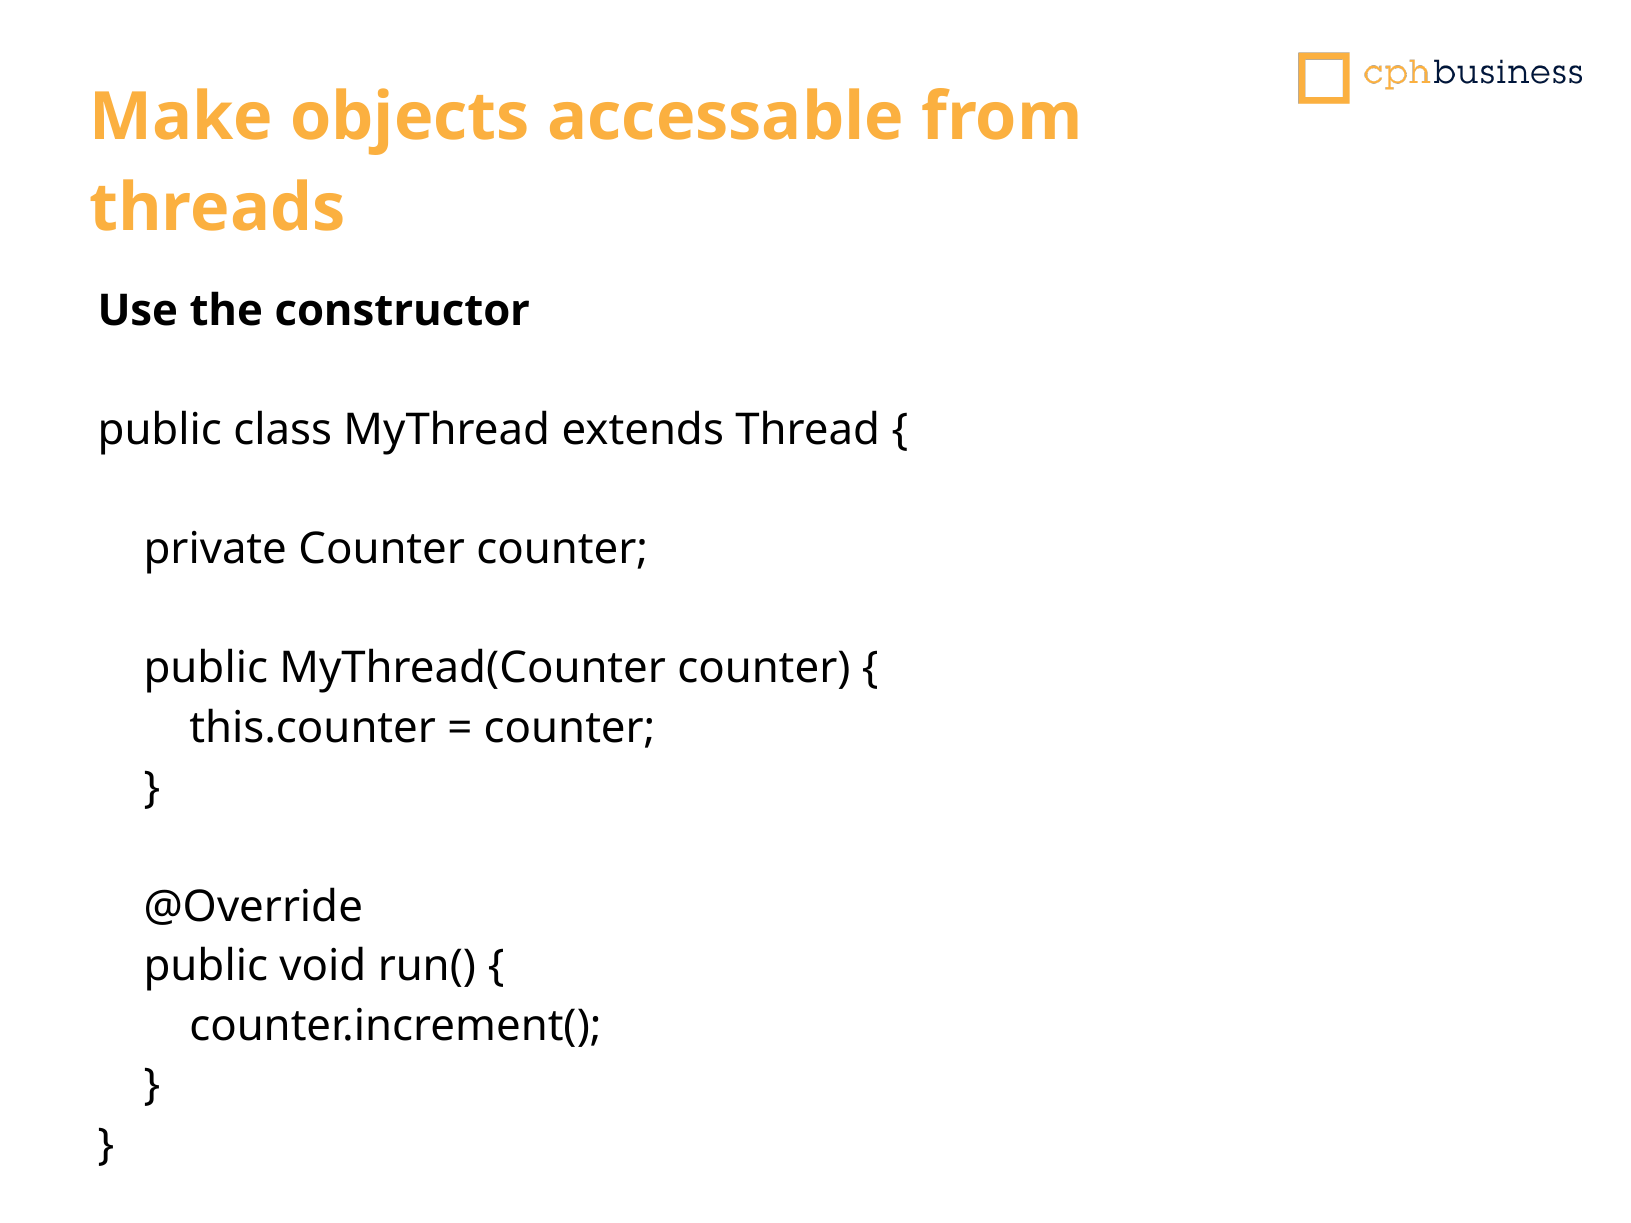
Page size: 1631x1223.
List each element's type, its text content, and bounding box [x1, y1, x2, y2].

text_box Make objects accessable from threads [74, 60, 1252, 232]
text_box Use the constructor public class MyThread extends Thread { private Counter counter; public MyThread(Counter counter) { this.counter = counter; } @Override public void run() { counter.increment(); } } [82, 271, 1430, 1223]
picture [1247, 1, 1631, 155]
